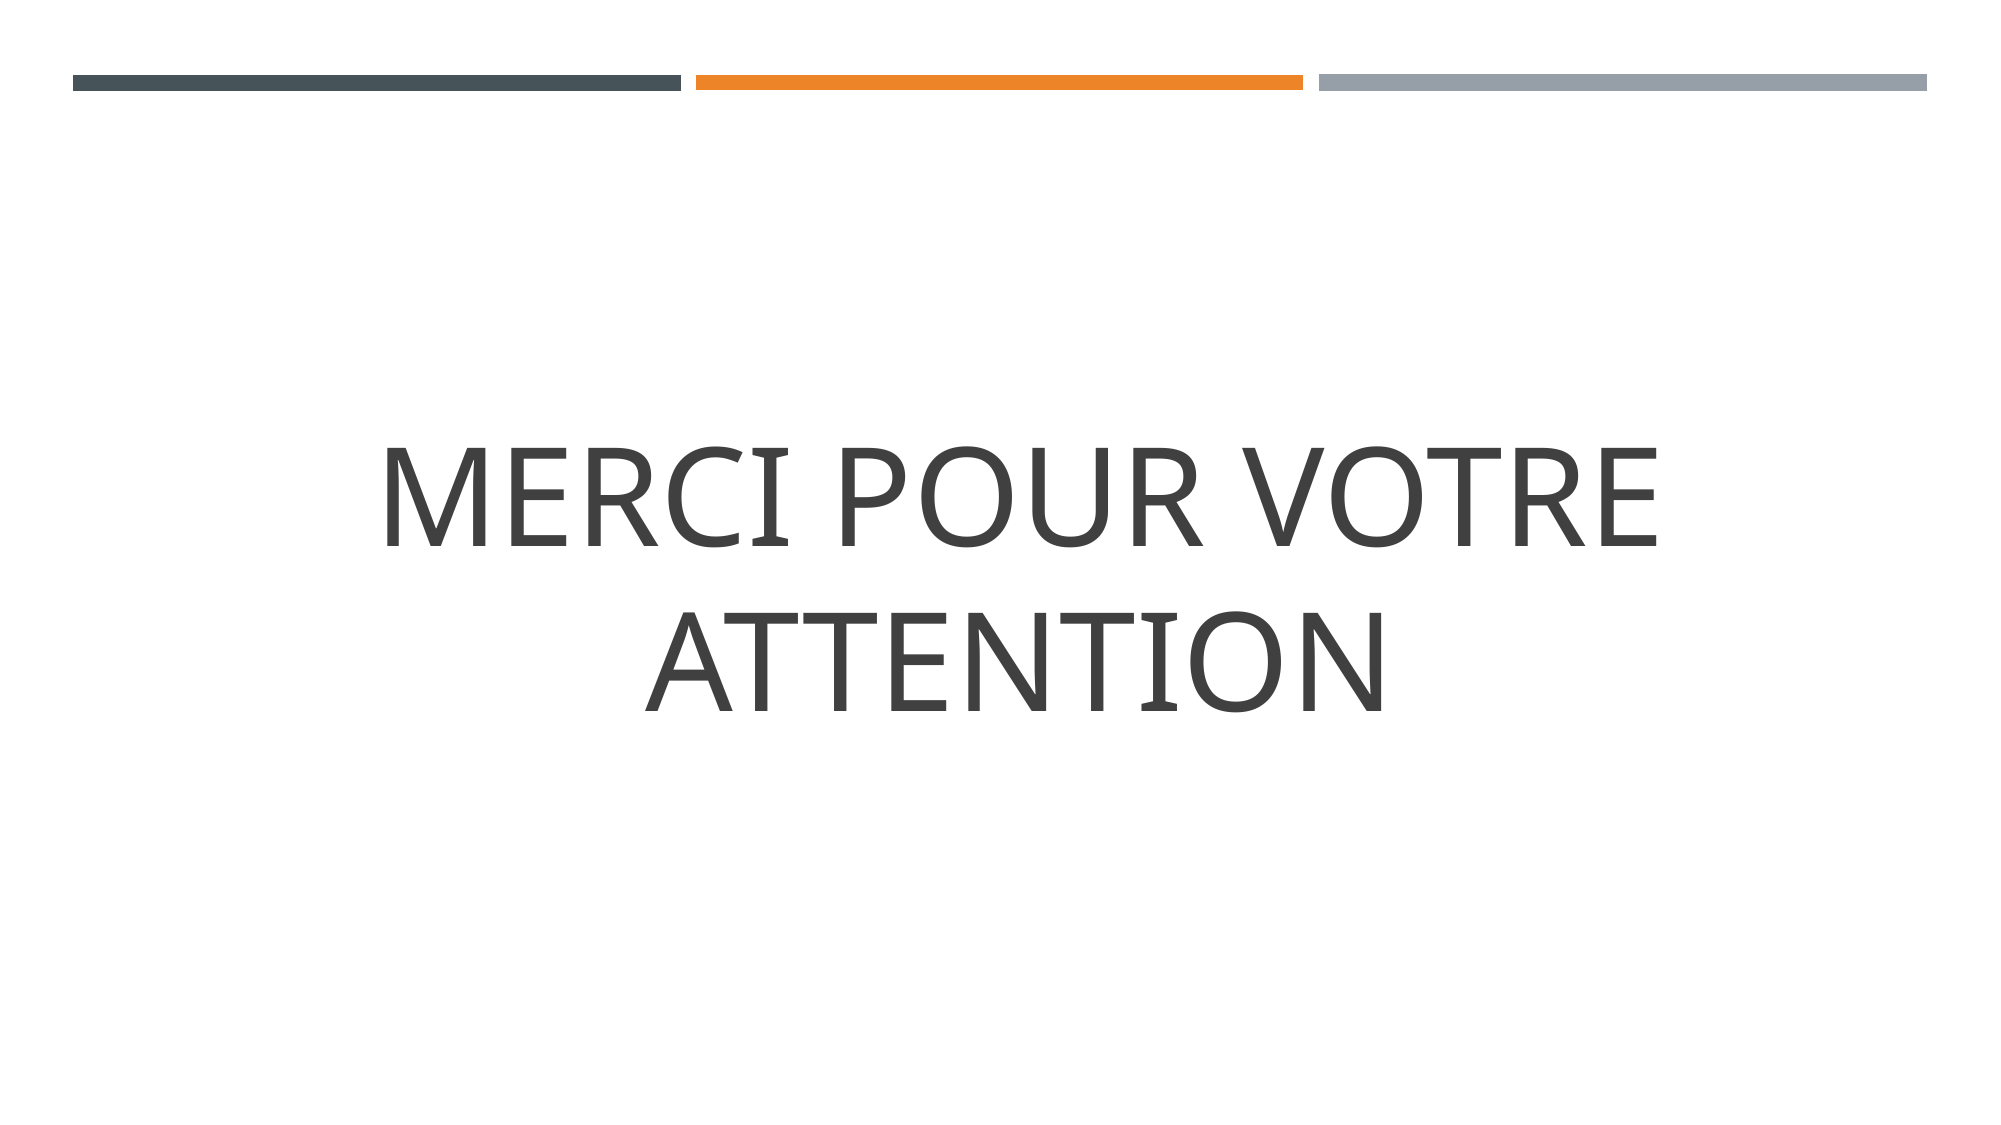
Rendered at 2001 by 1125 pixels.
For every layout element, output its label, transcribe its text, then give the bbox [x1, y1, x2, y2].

title Merci pour votre attention [115, 330, 1925, 747]
